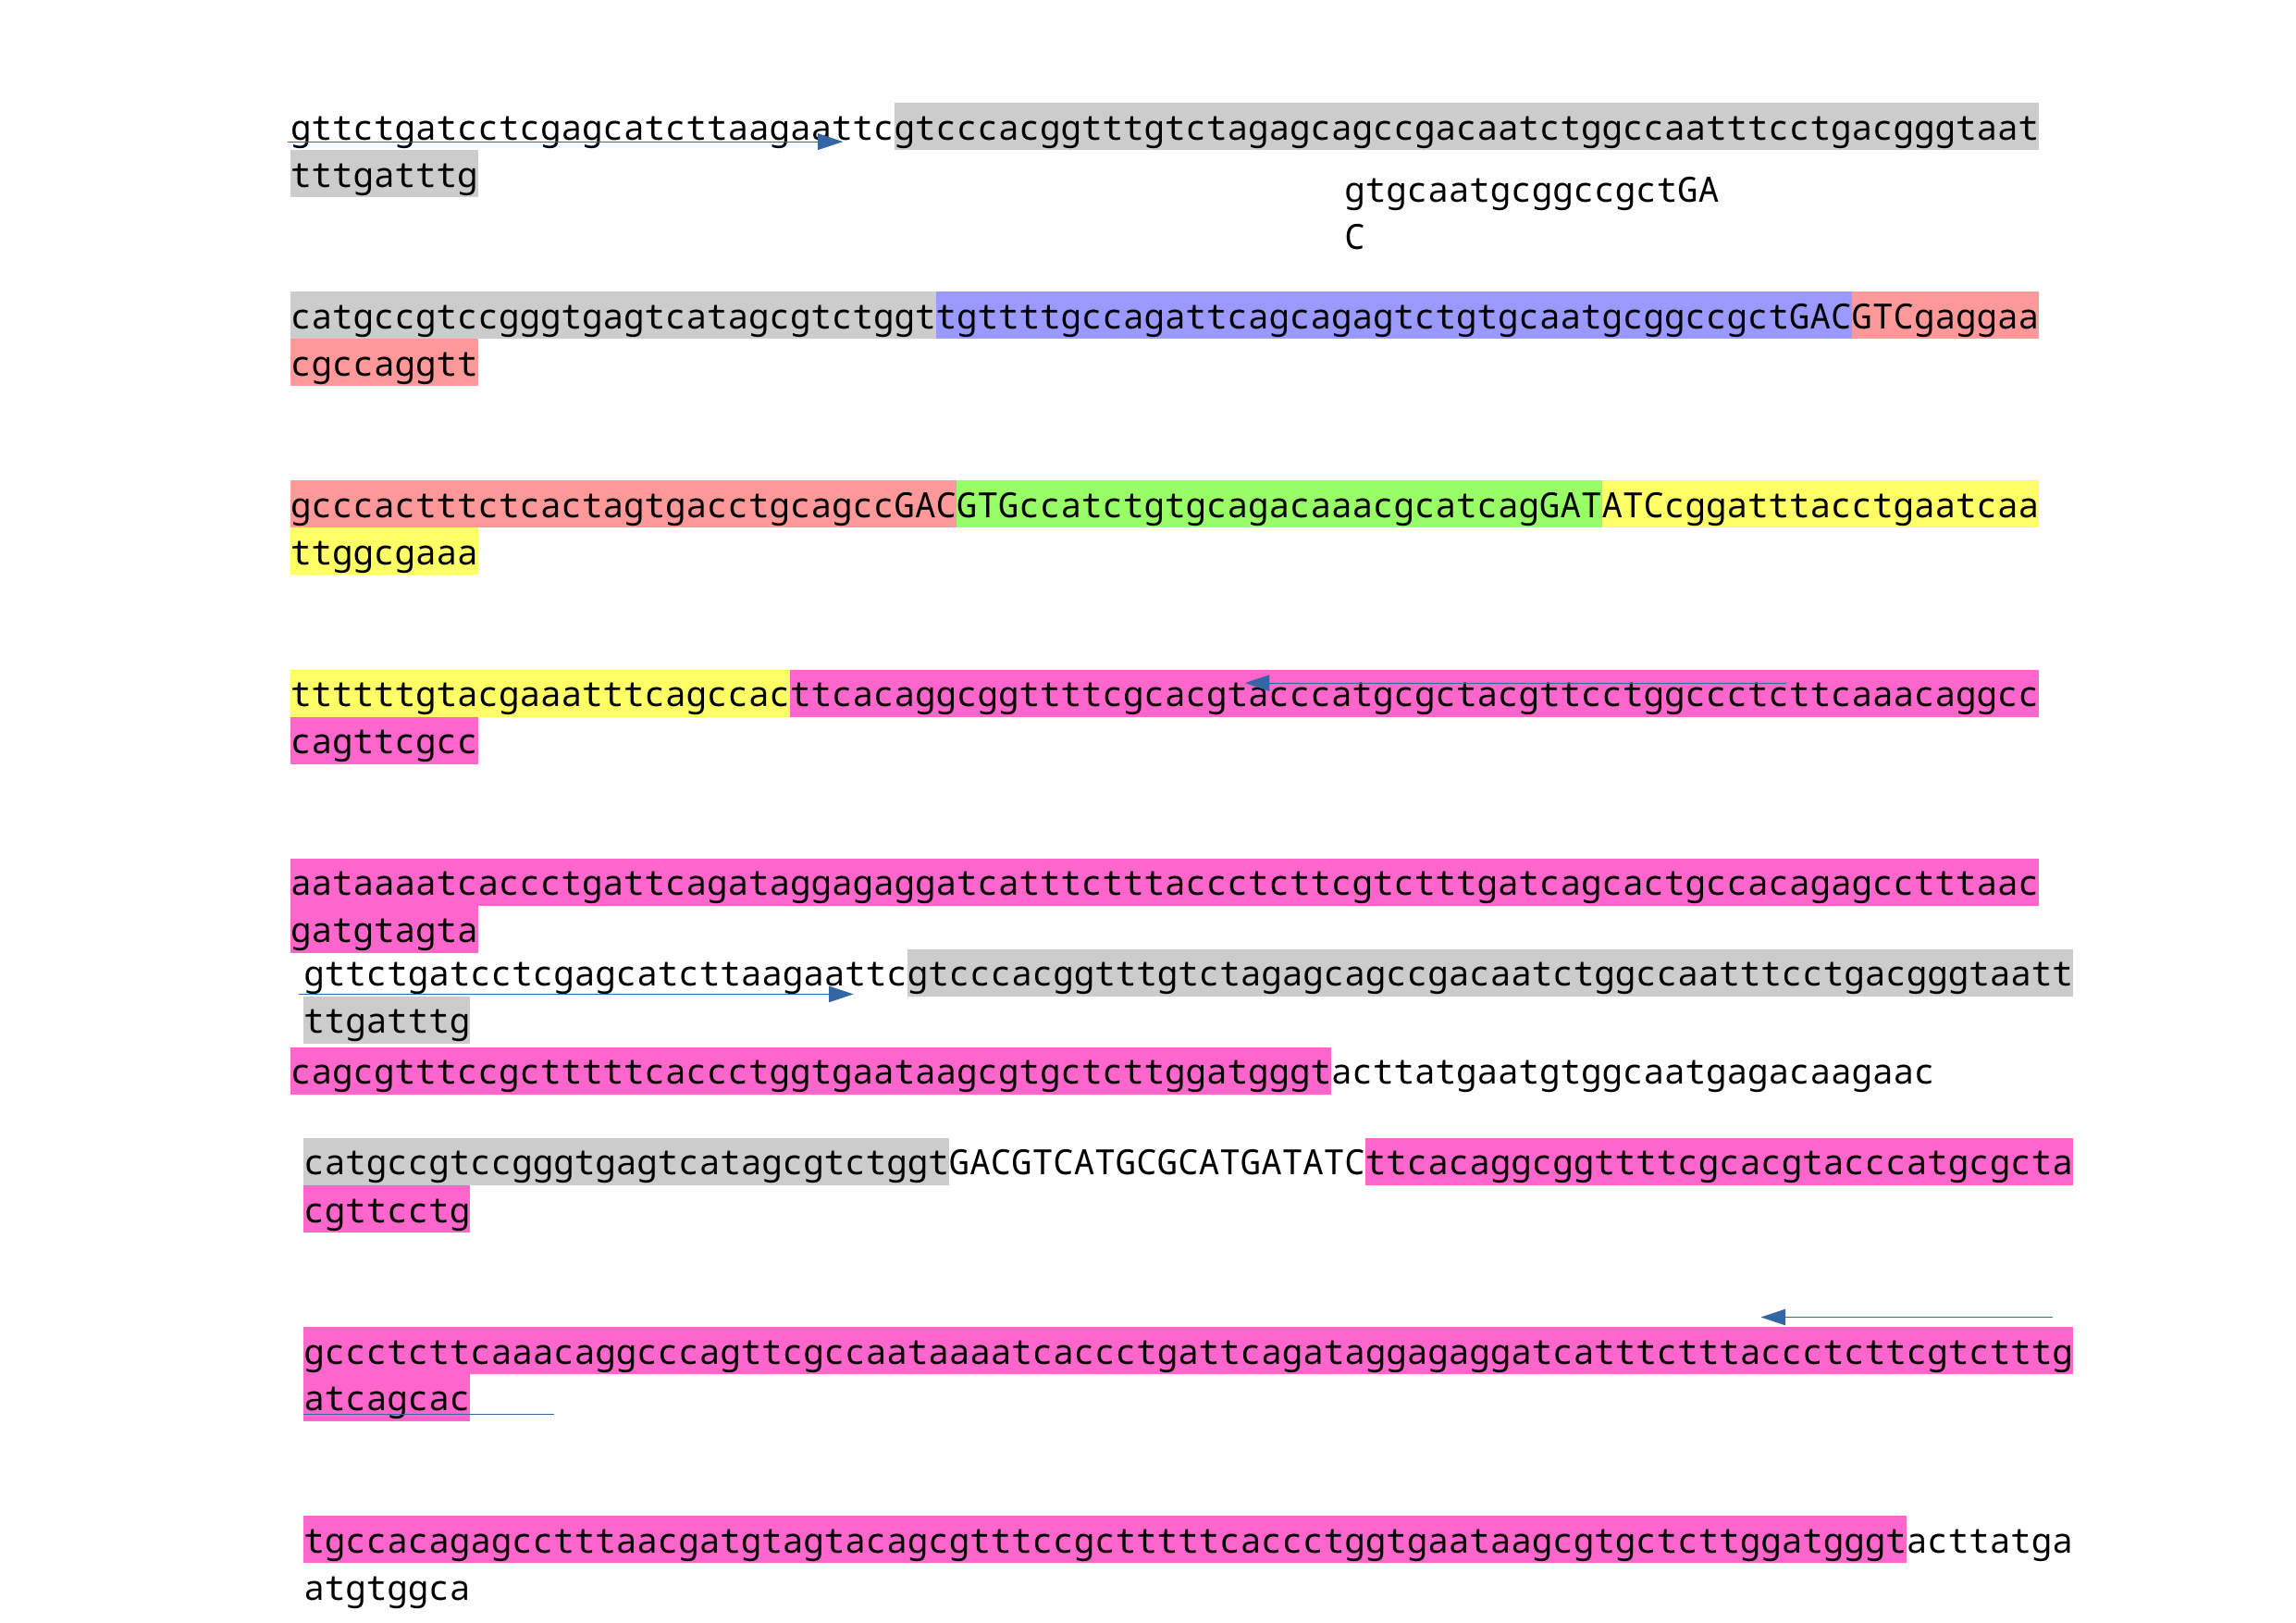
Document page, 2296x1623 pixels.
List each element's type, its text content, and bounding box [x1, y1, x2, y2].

text_box gttctgatcctcgagcatcttaagaattcgtcccacggtttgtctagagcagccgacaatctggccaatttcctgacgggtaattttgatttg catgccgtccgggtgagtcatagcgtctggtGACGTCATGCGCATGATATCttcacaggcggttttcgcacgtacccatgcgctacgttcctg gccctcttcaaacaggcccagttcgccaataaaatcaccctgattcagataggagaggatcatttctttaccctcttcgtctttgatcagcac tgccacagagcctttaacgatgtagtacagcgtttccgctttttcaccctggtgaataagcgtgctcttggatgggtacttatgaatgtggca atgagacaagaac [290, 942, 2094, 1407]
text_box gttctgatcctcgagcatcttaagaattcgtcccacggtttgtctagagcagccgacaatctggccaatttcctgacgggtaattttgatttg catgccgtccgggtgagtcatagcgtctggttgttttgccagattcagcagagtctgtgcaatgcggccgctGACGTCgaggaacgccaggtt gcccactttctcactagtgacctgcagccGACGTGccatctgtgcagacaaacgcatcagGATATCcggatttacctgaatcaattggcgaaa ttttttgtacgaaatttcagccacttcacaggcggttttcgcacgtacccatgcgctacgttcctggccctcttcaaacaggcccagttcgcc aataaaatcaccctgattcagataggagaggatcatttctttaccctcttcgtctttgatcagcactgccacagagcctttaacgatgtagta cagcgtttccgctttttcaccctggtgaataagcgtgctcttggatgggtacttatgaatgtggcaatgagacaagaac [277, 95, 2071, 665]
text_box gtgcaatgcggccgctGAC [1330, 158, 1734, 207]
